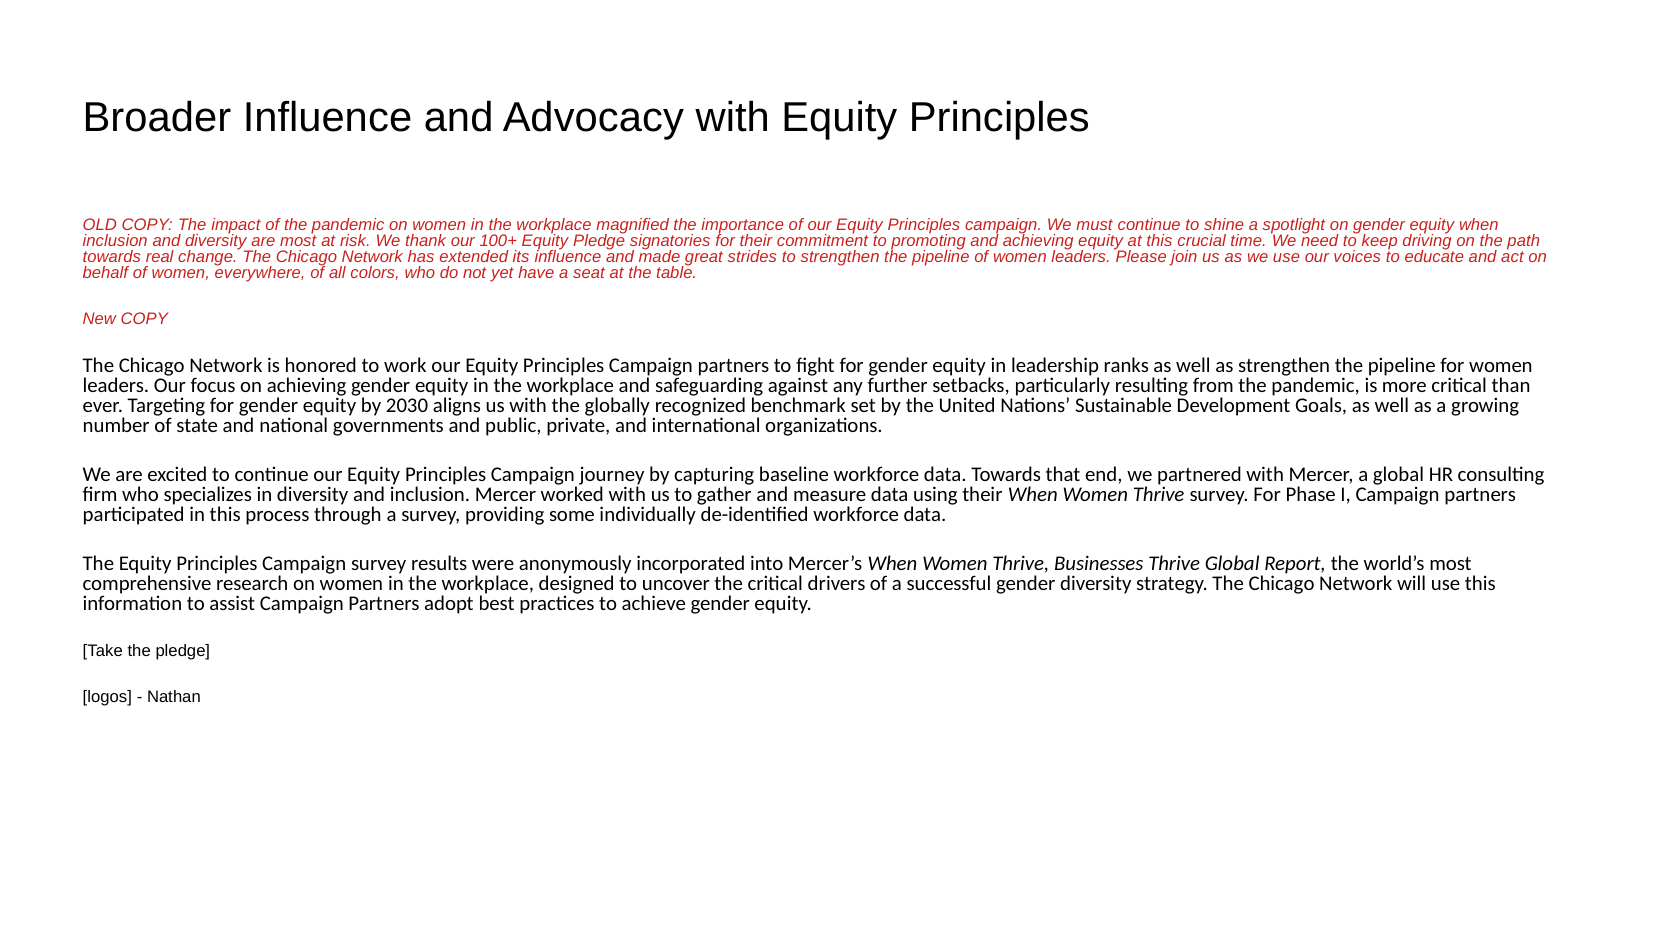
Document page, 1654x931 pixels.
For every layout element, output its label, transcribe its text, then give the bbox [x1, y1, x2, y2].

title Broader Influence and Advocacy with Equity Principles [82, 37, 1571, 193]
list OLD COPY: The impact of the pandemic on women in the workplace magnified the importance of our Equity Principles campaign. We must continue to shine a spotlight on gender equity when inclusion and diversity are most at risk. We thank our 100+ Equity Pledge signatories for their commitment to promoting and achieving equity at this crucial time. We need to keep driving on the path towards real change. The Chicago Network has extended its influence and made great strides to strengthen the pipeline of women leaders. Please join us as we use our voices to educate and act on behalf of women, everywhere, of all colors, who do not yet have a seat at the table. New COPY The Chicago Network is honored to work our Equity Principles Campaign partners to fight for gender equity in leadership ranks as well as strengthen the pipeline for women leaders. Our focus on achieving gender equity in the workplace and safeguarding against any further setbacks, particularly resulting from the pandemic, is more critical than ever. Targeting for gender equity by 2030 aligns us with the globally recognized benchmark set by the United Nations’ Sustainable Development Goals, as well as a growing number of state and national governments and public, private, and international organizations. We are excited to continue our Equity Principles Campaign journey by capturing baseline workforce data. Towards that end, we partnered with Mercer, a global HR consulting firm who specializes in diversity and inclusion. Mercer worked with us to gather and measure data using their When Women Thrive survey. For Phase I, Campaign partners participated in this process through a survey, providing some individually de-identified workforce data. The Equity Principles Campaign survey results were anonymously incorporated into Mercer’s When Women Thrive, Businesses Thrive Global Report, the world’s most comprehensive research on women in the workplace, designed to uncover the critical drivers of a successful gender diversity strategy. The Chicago Network will use this information to assist Campaign Partners adopt best practices to achieve gender equity. [Take the pledge] [logos] - Nathan [82, 217, 1571, 758]
